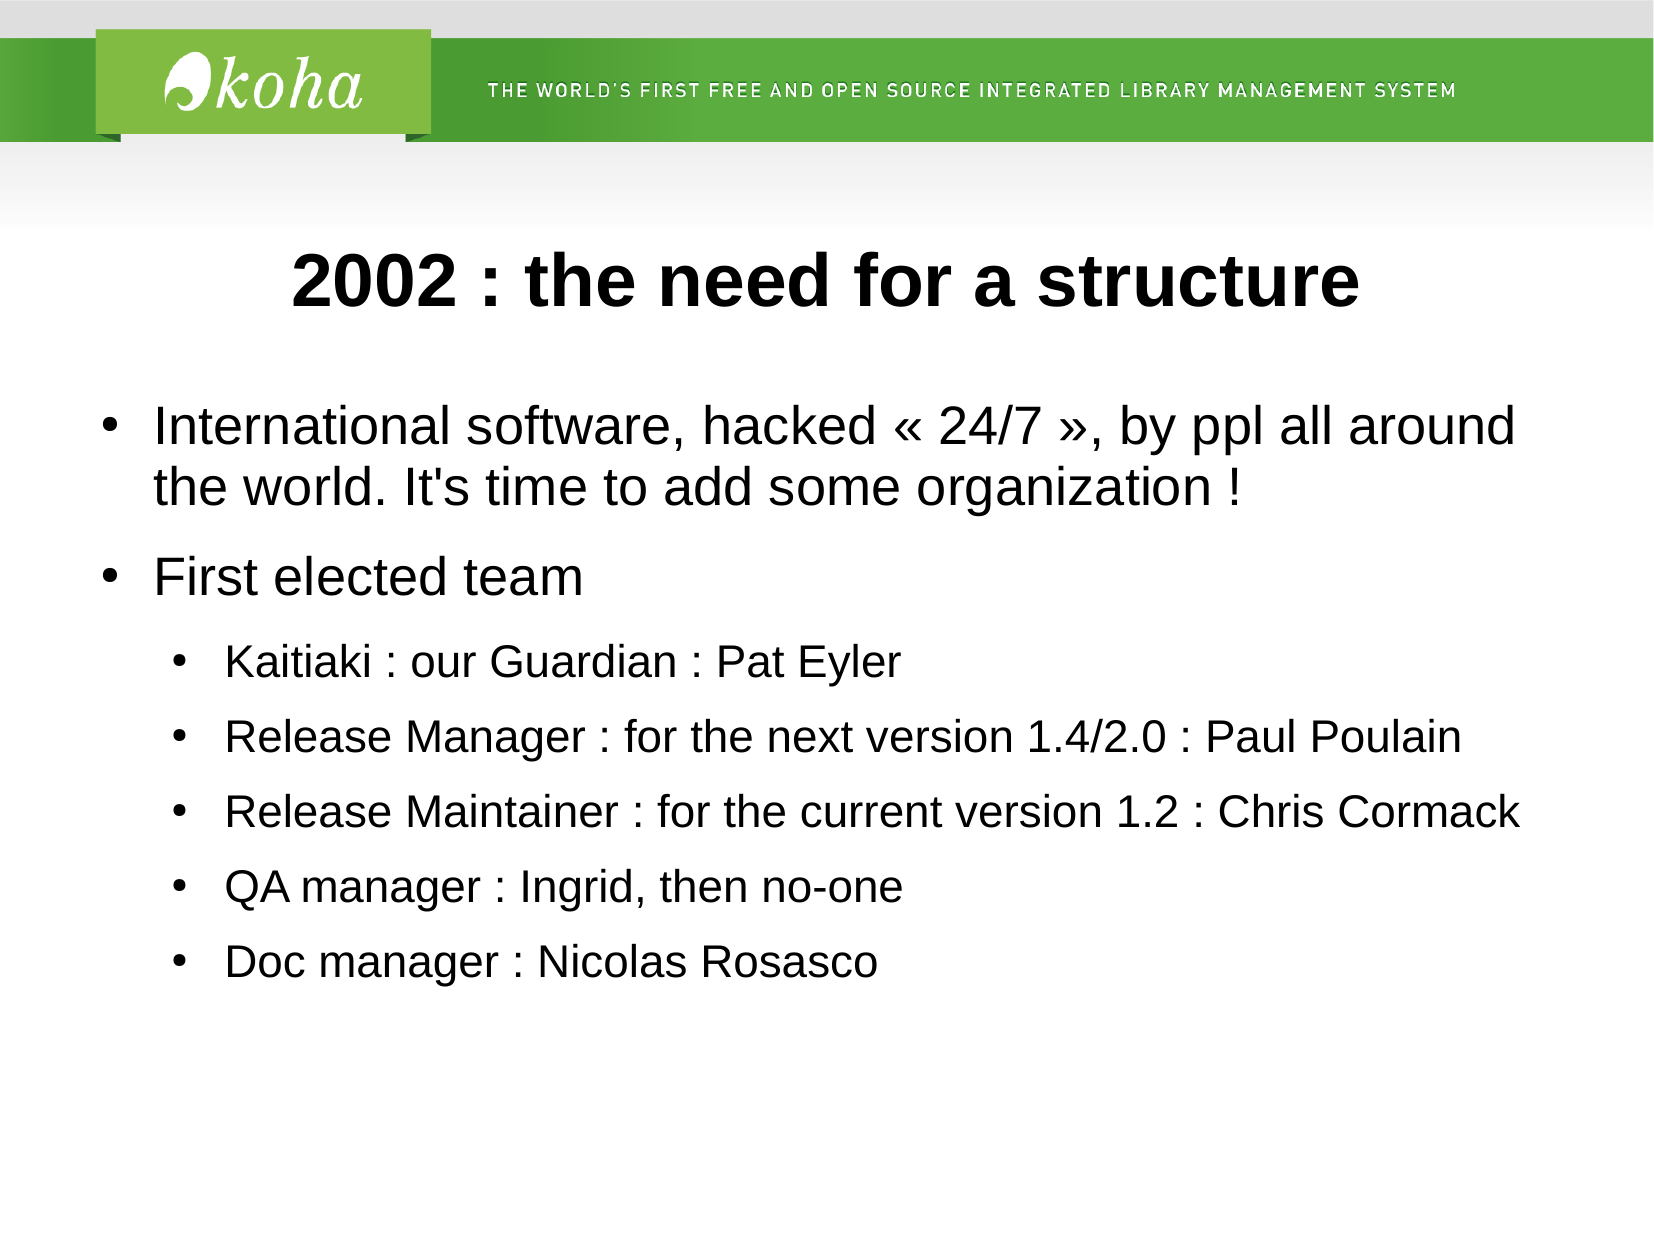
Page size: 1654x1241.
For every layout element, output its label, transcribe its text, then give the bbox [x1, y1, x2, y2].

picture [0, 0, 1654, 1241]
title 2002 : the need for a structure [82, 177, 1571, 385]
list International software, hacked « 24/7 », by ppl all around the world. It's time to add some organization ! First elected team Kaitiaki : our Guardian : Pat Eyler Release Manager : for the next version 1.4/2.0 : Paul Poulain Release Maintainer : for the current version 1.2 : Chris Cormack QA manager : Ingrid, then no-one Doc manager : Nicolas Rosasco [82, 395, 1571, 1115]
